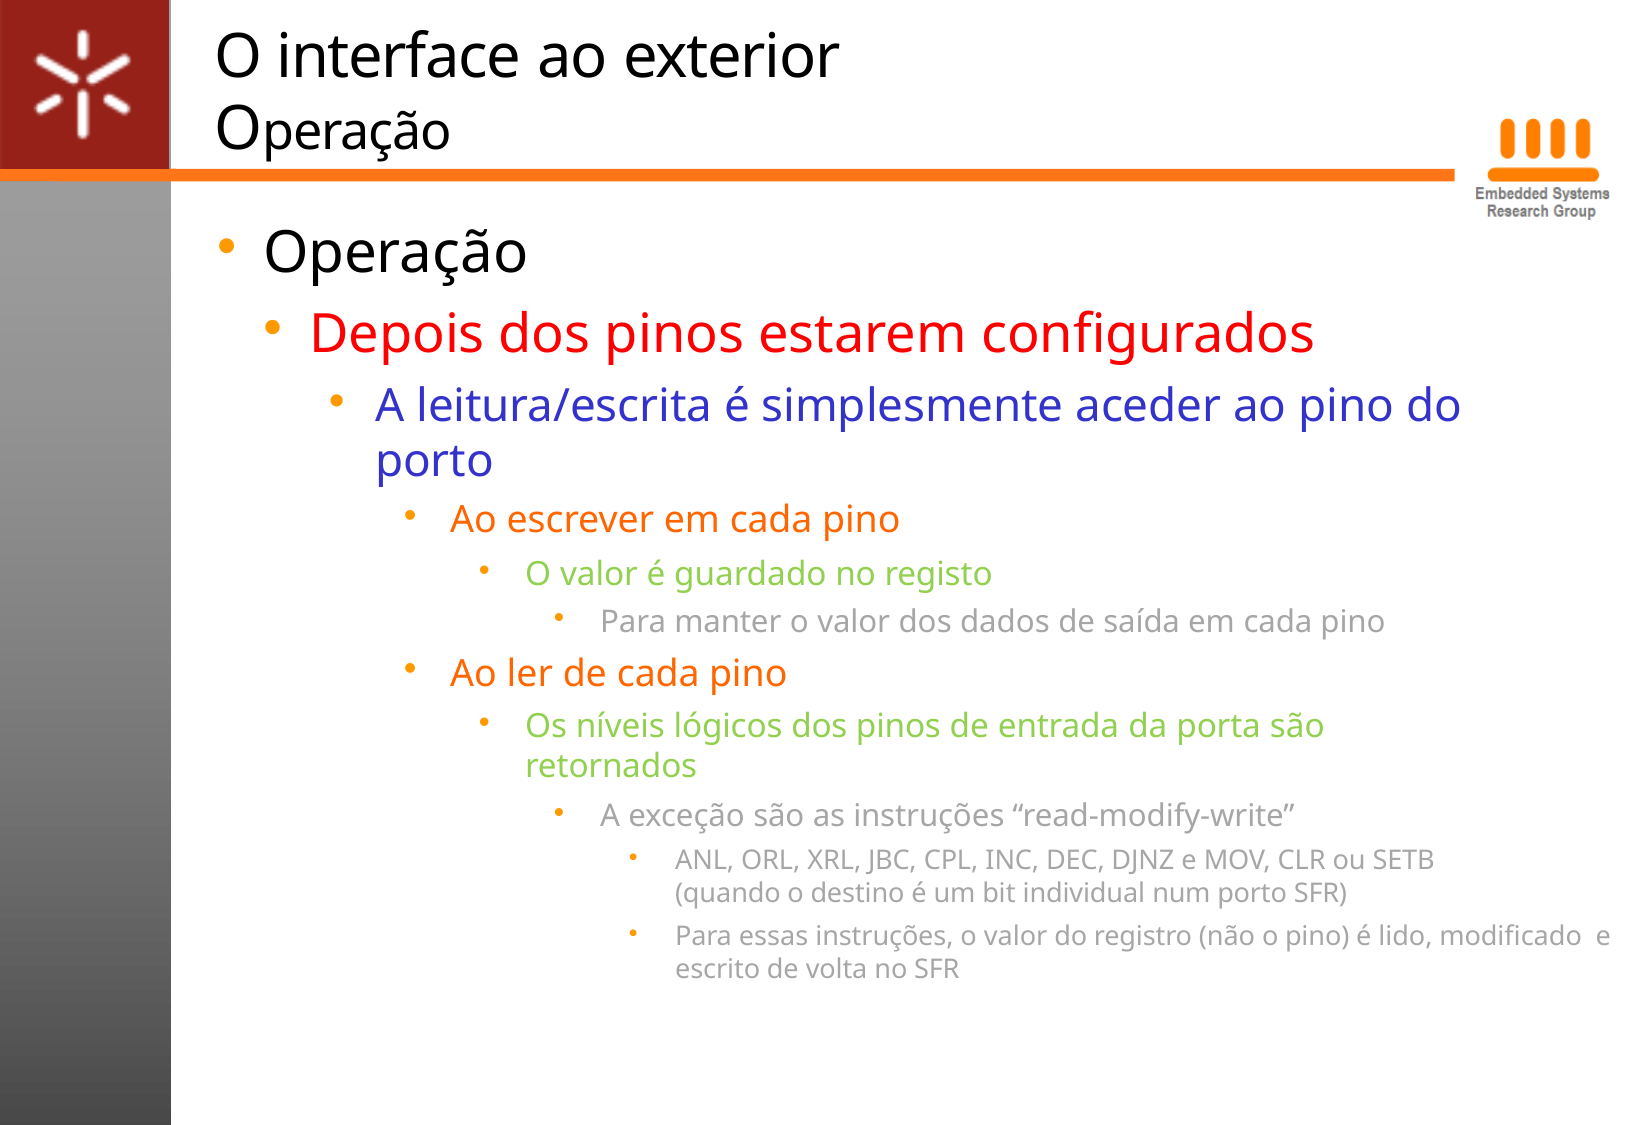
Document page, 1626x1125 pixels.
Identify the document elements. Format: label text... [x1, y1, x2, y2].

text_box Operação Depois dos pinos estarem configurados A leitura/escrita é simplesmente aceder ao pino do porto Ao escrever em cada pino O valor é guardado no registo Para manter o valor dos dados de saída em cada pino Ao ler de cada pino Os níveis lógicos dos pinos de entrada da porta são retornados A exceção são as instruções “read-modify-write” ANL, ORL, XRL, JBC, CPL, INC, DEC, DJNZ e MOV, CLR ou SETB (quando o destino é um bit individual num porto SFR) Para essas instruções, o valor do registro (não o pino) é lido, modificado e escrito de volta no SFR [214, 196, 1612, 984]
title O interface ao exterior Operação [212, 16, 957, 234]
picture [0, 182, 171, 1125]
picture [1475, 118, 1610, 196]
picture [0, 0, 171, 169]
